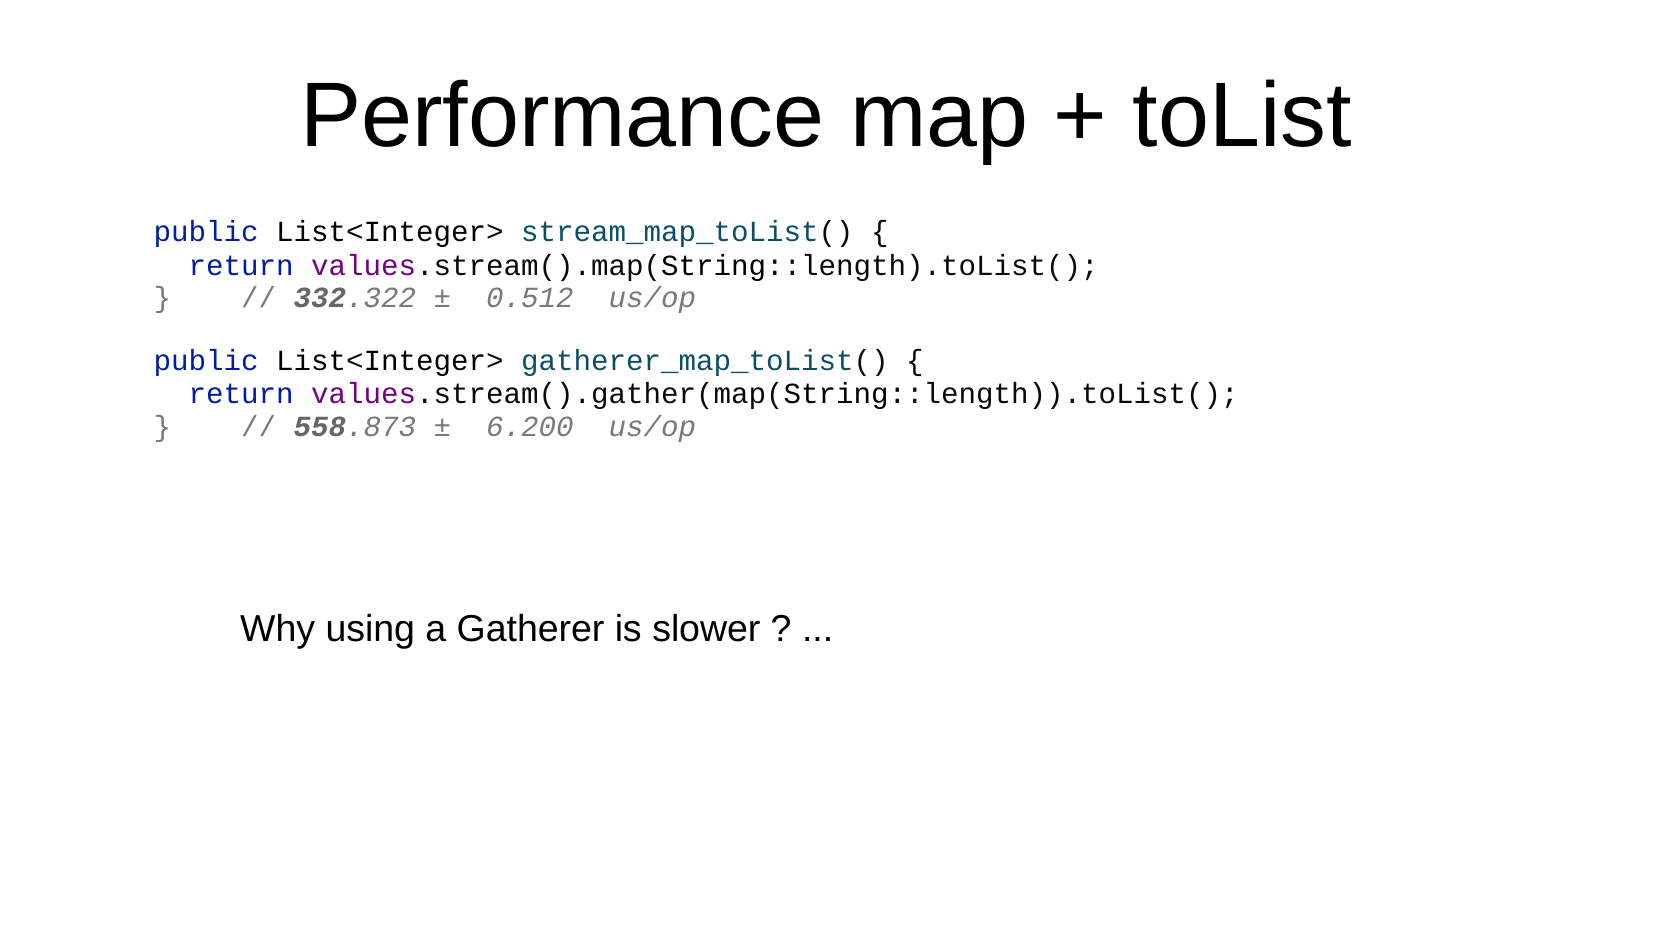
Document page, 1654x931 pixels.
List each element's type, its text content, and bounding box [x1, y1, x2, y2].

list public List<Integer> stream_map_toList() { return values.stream().map(String::length).toList(); } // 332.322 ± 0.512 us/op public List<Integer> gatherer_map_toList() { return values.stream().gather(map(String::length)).toList(); } // 558.873 ± 6.200 us/op [82, 217, 1571, 758]
text_box Why using a Gatherer is slower ? ... [225, 600, 849, 657]
title Performance map + toList [82, 37, 1571, 193]
